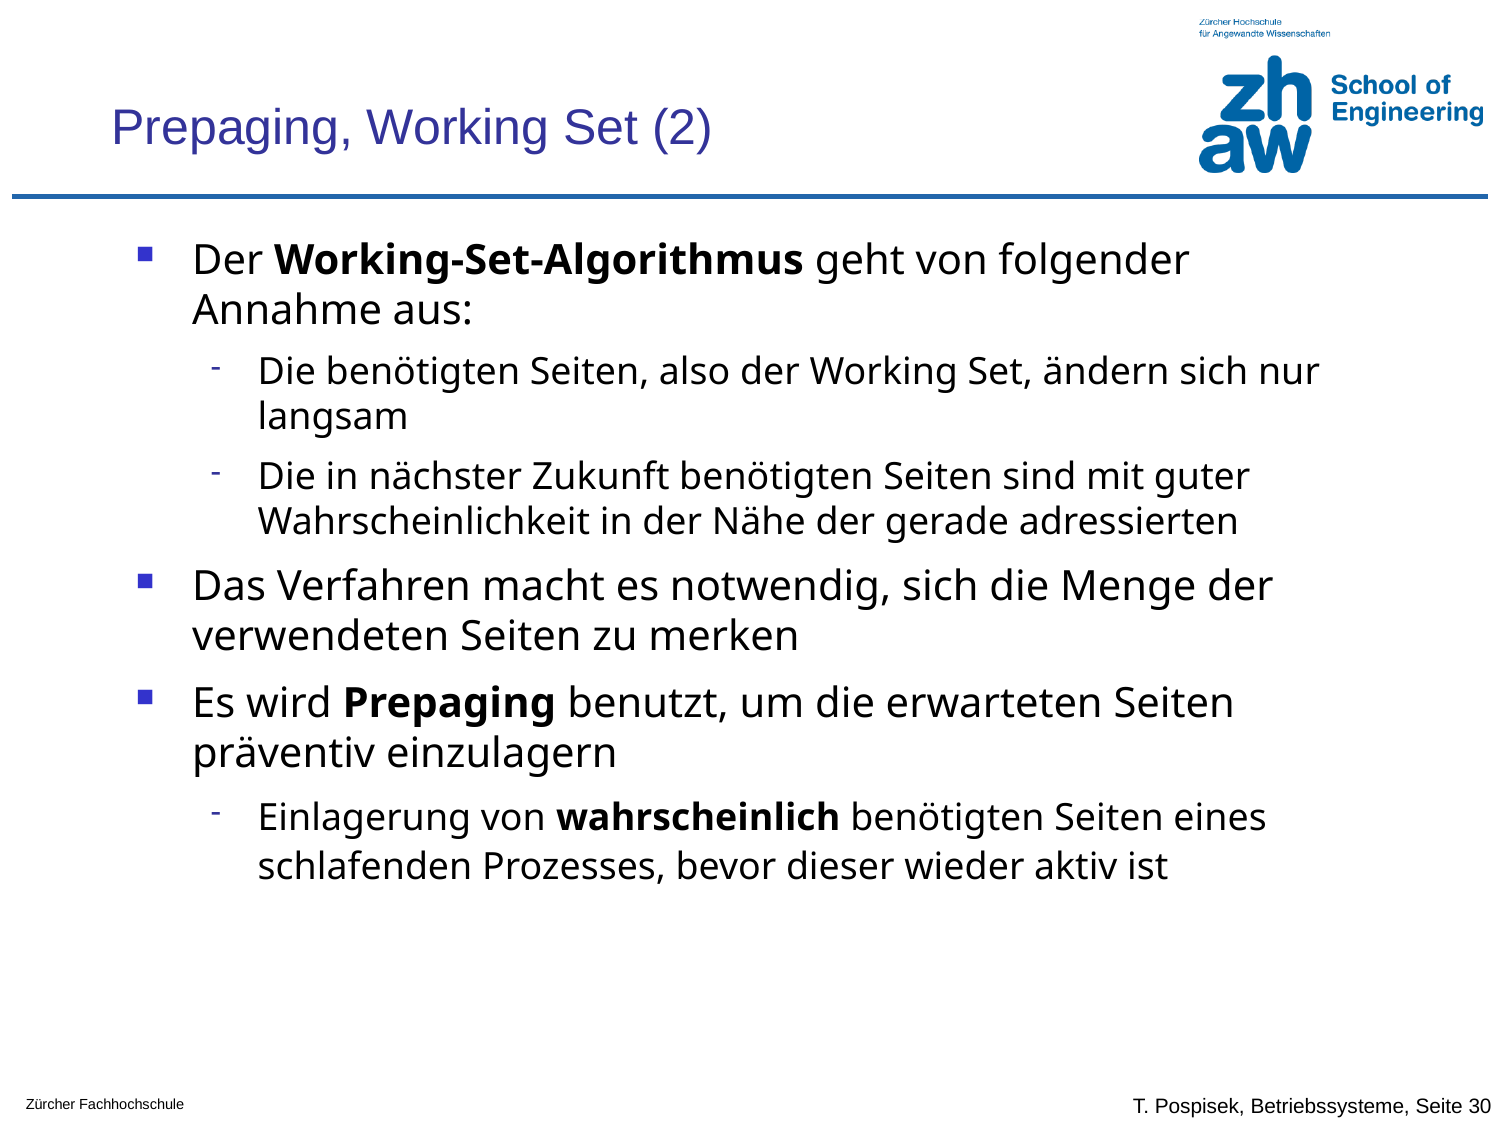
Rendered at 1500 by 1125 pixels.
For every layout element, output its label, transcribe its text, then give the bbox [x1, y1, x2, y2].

title Prepaging, Working Set (2) [96, 50, 1375, 163]
list Der Working-Set-Algorithmus geht von folgender Annahme aus: Die benötigten Seiten, also der Working Set, ändern sich nur langsam Die in nächster Zukunft benötigten Seiten sind mit guter Wahrscheinlichkeit in der Nähe der gerade adressierten Das Verfahren macht es notwendig, sich die Menge der verwendeten Seiten zu merken Es wird Prepaging benutzt, um die erwarteten Seiten präventiv einzulagern Einlagerung von wahrscheinlich benötigten Seiten eines schlafenden Prozesses, bevor dieser wieder aktiv ist [120, 224, 1375, 963]
picture [1199, 19, 1483, 173]
